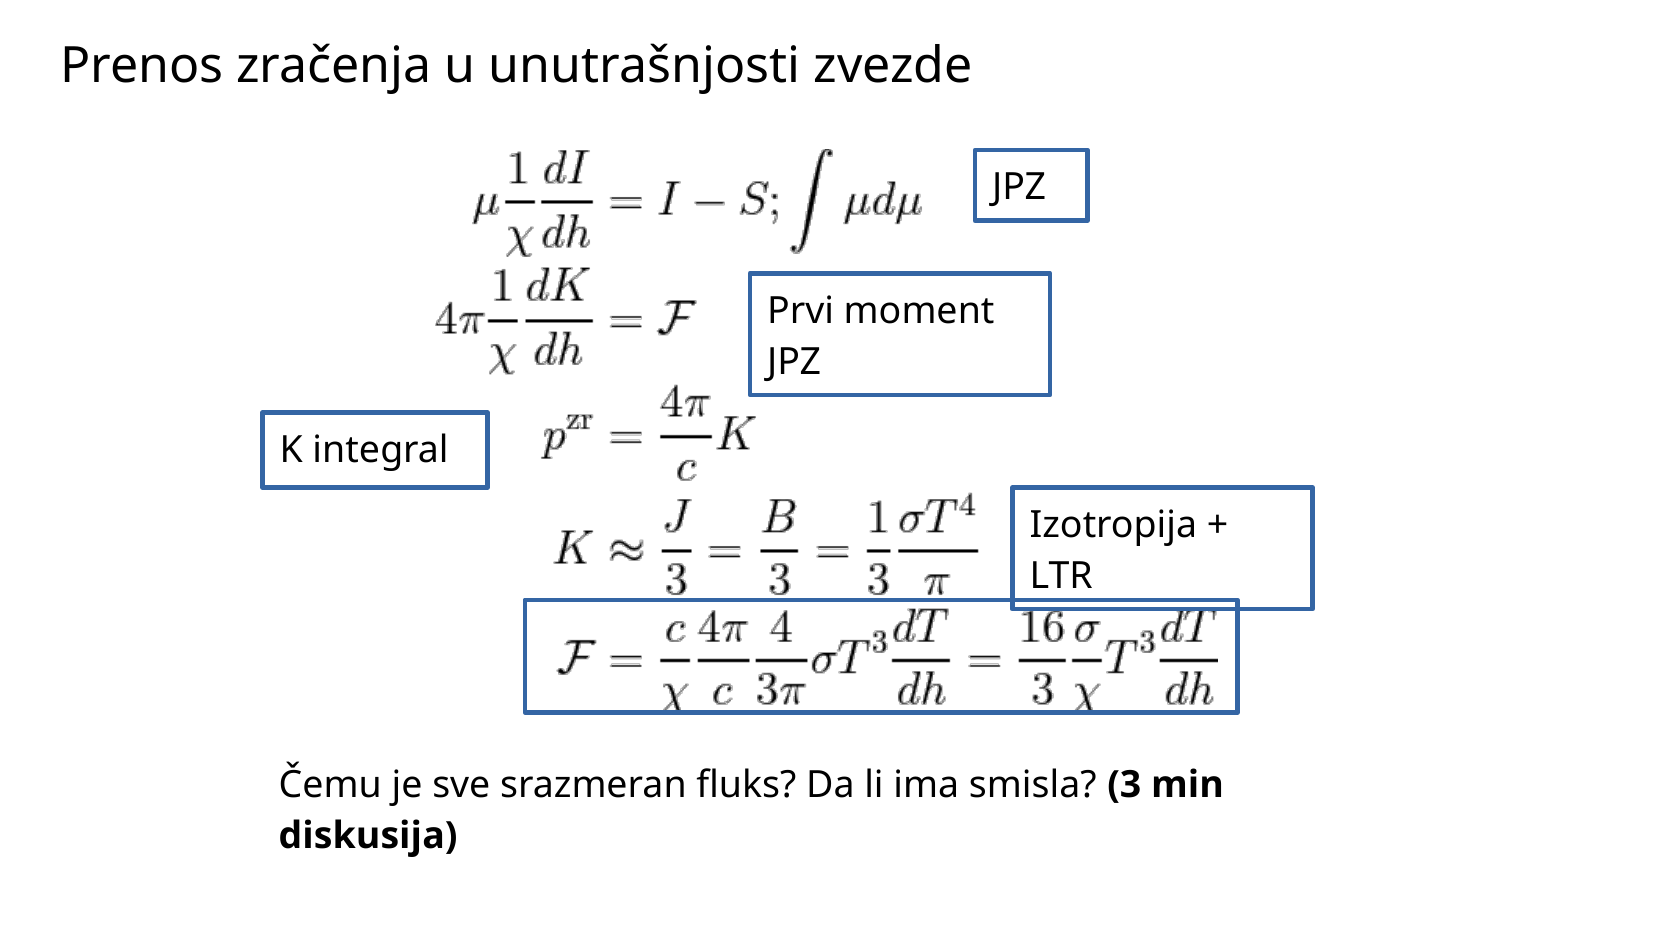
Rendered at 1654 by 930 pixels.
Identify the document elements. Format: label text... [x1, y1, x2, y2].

picture [1015, 563, 1218, 598]
picture [1076, 564, 1086, 574]
picture [435, 149, 1218, 714]
text_box K integral [262, 412, 488, 488]
picture [1015, 602, 1218, 607]
text_box Izotropija + LTR [1012, 487, 1313, 563]
text_box JPZ [975, 150, 1088, 215]
text_box Prvi moment JPZ [750, 273, 1051, 383]
title Prenos zračenja u unutrašnjosti zvezde [59, 13, 1648, 113]
text_box Čemu je sve srazmeran fluks? Da li ima smisla? (3 min diskusija) [263, 750, 1389, 810]
picture [527, 602, 1218, 710]
